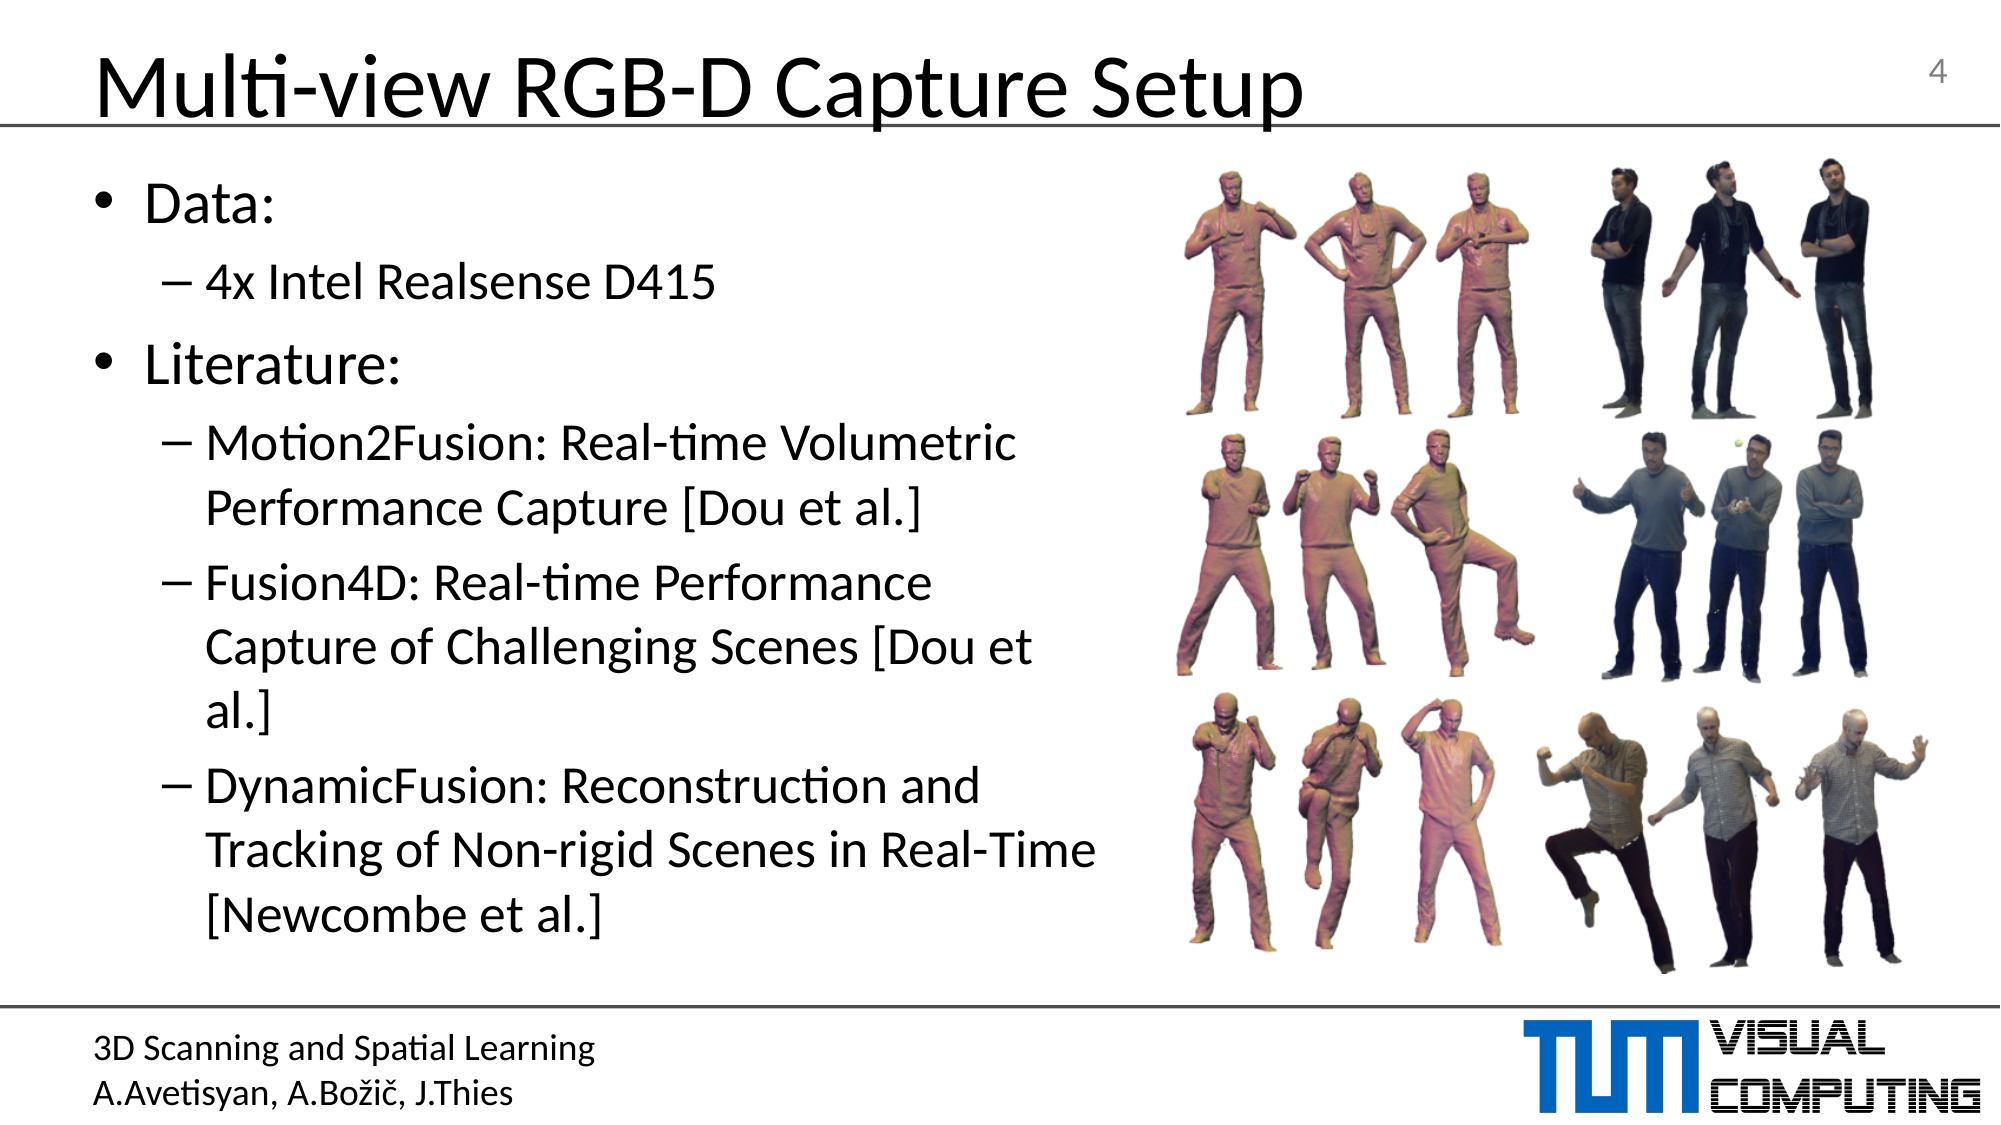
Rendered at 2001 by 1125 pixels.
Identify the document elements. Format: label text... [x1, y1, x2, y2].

list Data: 4x Intel Realsense D415 Literature: Motion2Fusion: Real-time Volumetric Performance Capture [Dou et al.] Fusion4D: Real-time Performance Capture of Challenging Scenes [Dou et al.] DynamicFusion: Reconstruction and Tracking of Non-rigid Scenes in Real-Time [Newcombe et al.] [78, 154, 1124, 959]
title Multi-view RGB-D Capture Setup [78, 0, 1510, 143]
picture [1174, 150, 1939, 974]
picture [1523, 1018, 1983, 1117]
